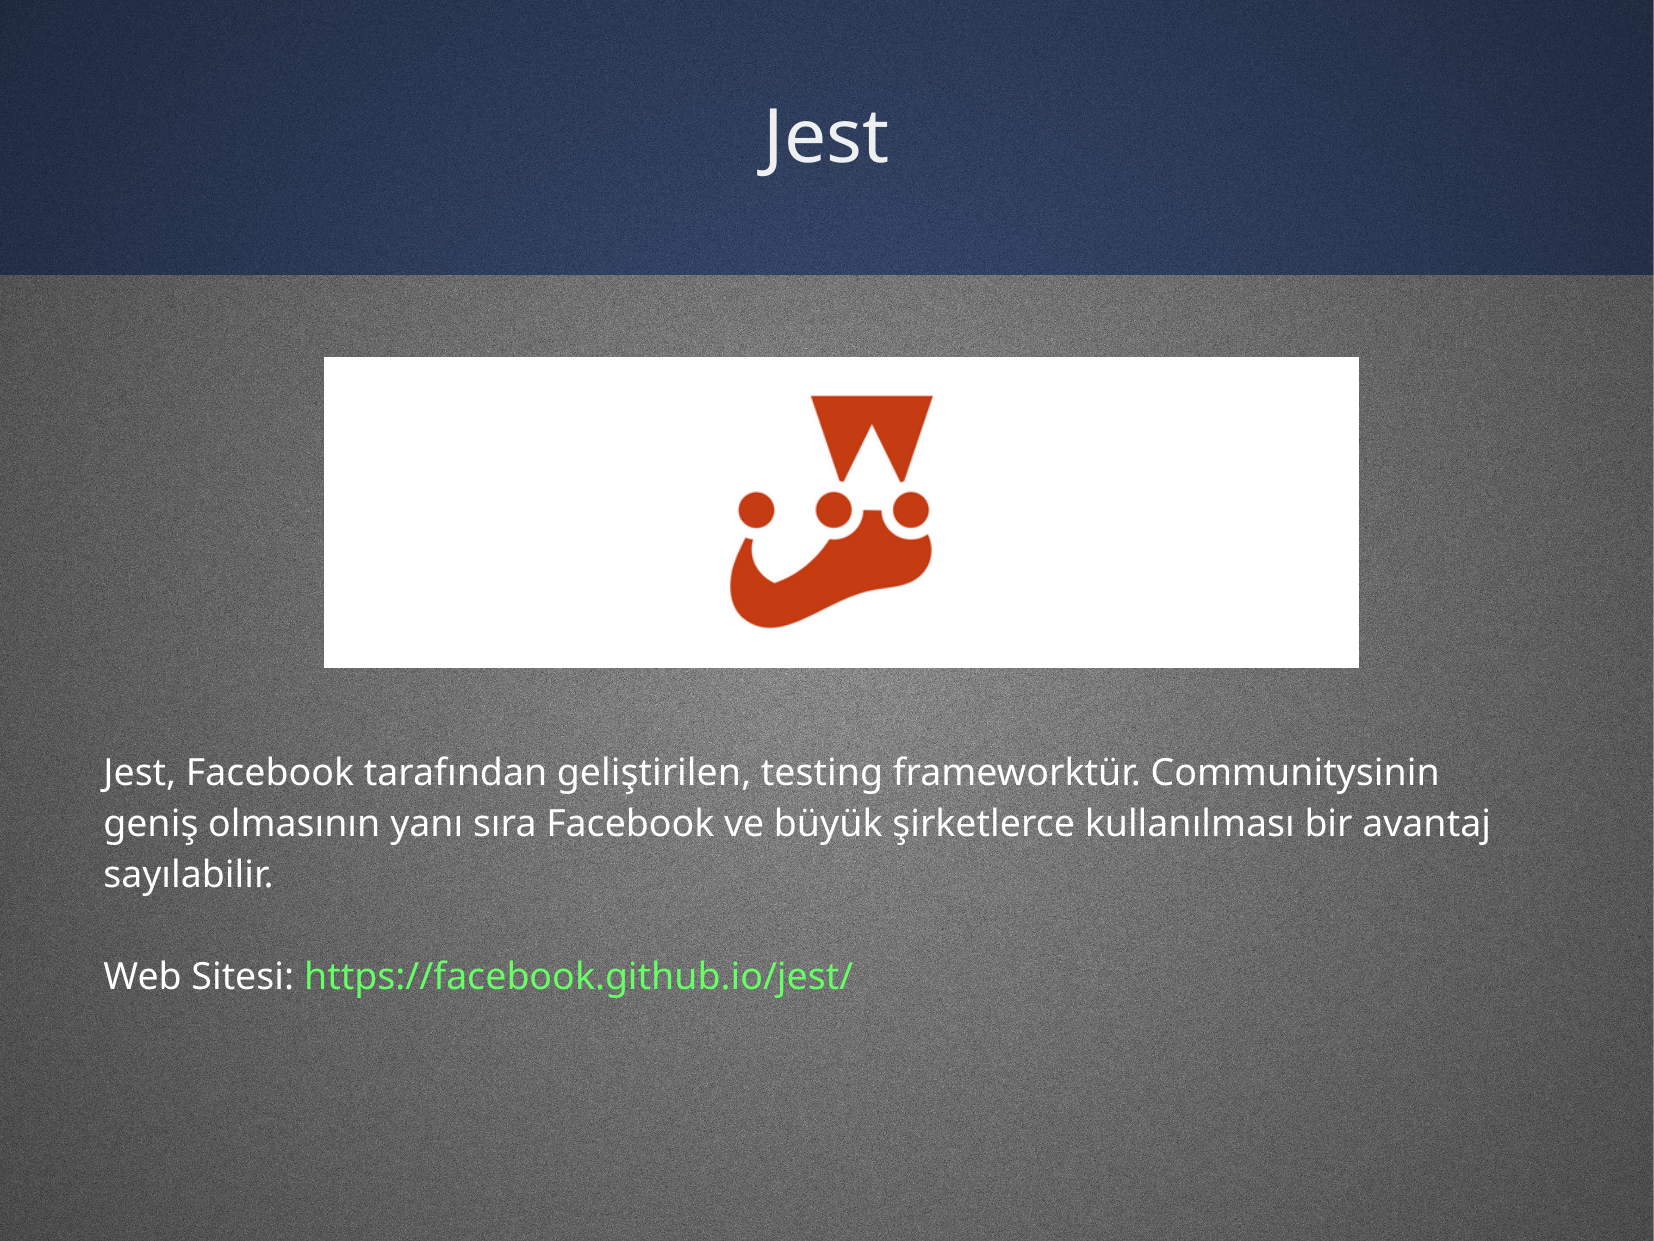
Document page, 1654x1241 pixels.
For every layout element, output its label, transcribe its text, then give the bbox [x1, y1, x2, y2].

text_box Jest, Facebook tarafından geliştirilen, testing frameworktür. Communitysinin geniş olmasının yanı sıra Facebook ve büyük şirketlerce kullanılması bir avantaj sayılabilir. Web Sitesi: https://facebook.github.io/jest/ [88, 738, 1536, 971]
title Jest [88, 29, 1565, 237]
picture [0, 0, 1654, 1241]
